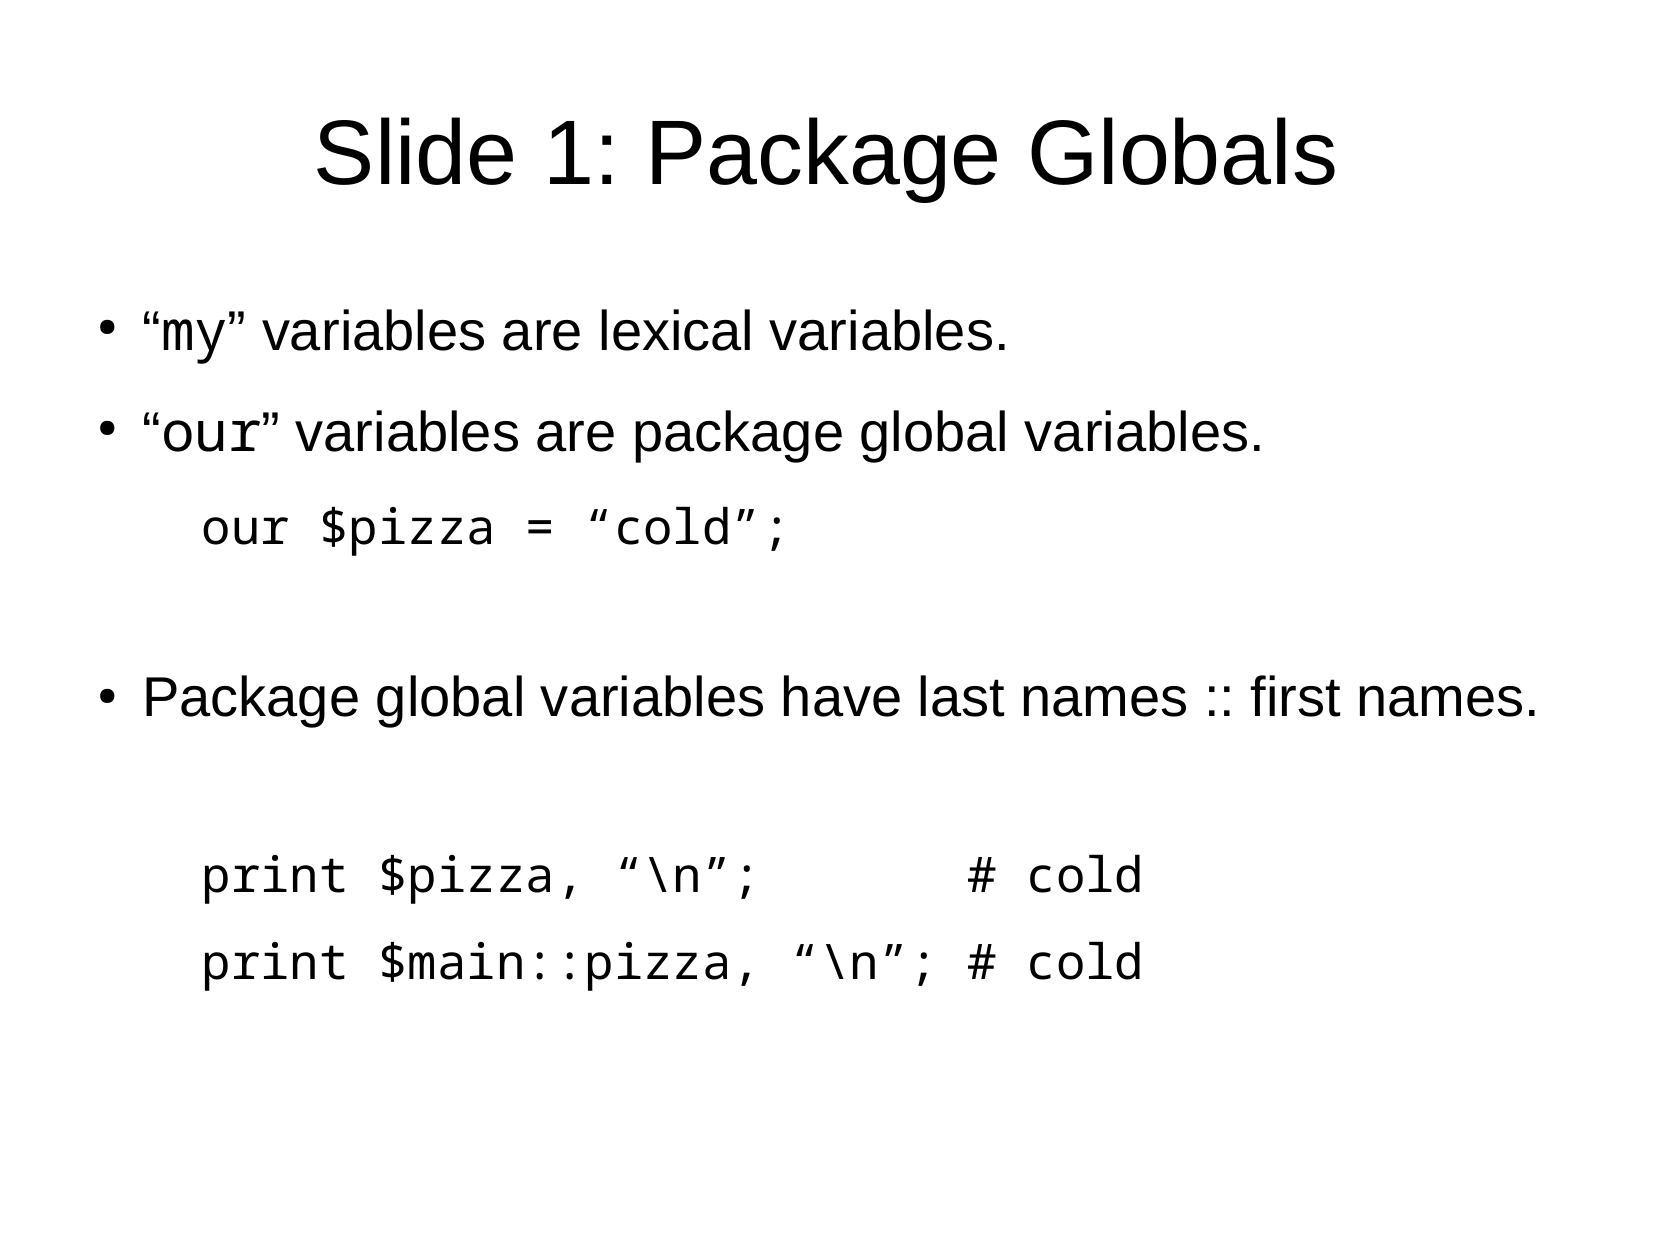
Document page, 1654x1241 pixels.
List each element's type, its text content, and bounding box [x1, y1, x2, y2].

list “my” variables are lexical variables. “our” variables are package global variables. our $pizza = “cold”; Package global variables have last names :: first names. print $pizza, “\n”; # cold print $main::pizza, “\n”; # cold [82, 290, 1571, 1010]
title Slide 1: Package Globals [82, 49, 1571, 257]
